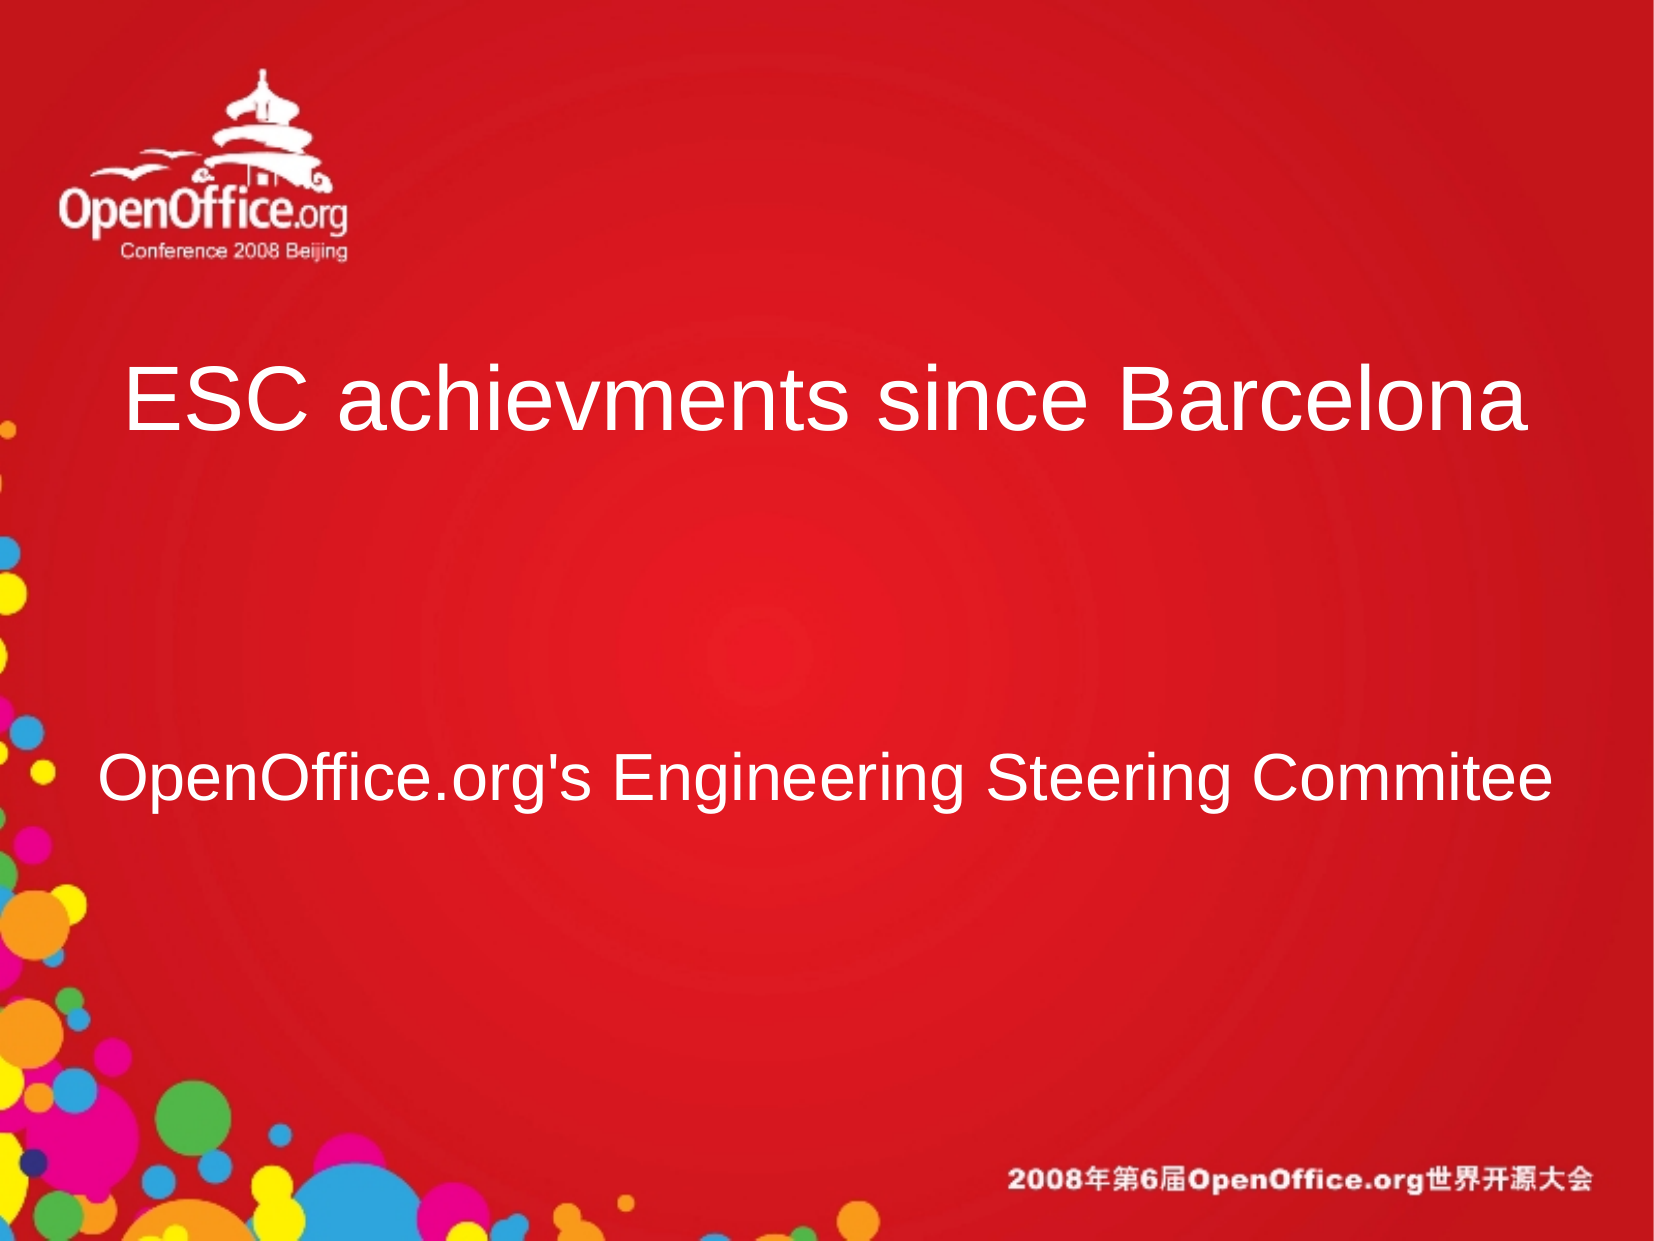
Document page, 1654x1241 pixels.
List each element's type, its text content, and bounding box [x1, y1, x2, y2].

subtitle OpenOffice.org's Engineering Steering Commitee [82, 535, 1571, 1094]
title ESC achievments since Barcelona [82, 302, 1571, 495]
picture [0, 0, 1654, 1241]
